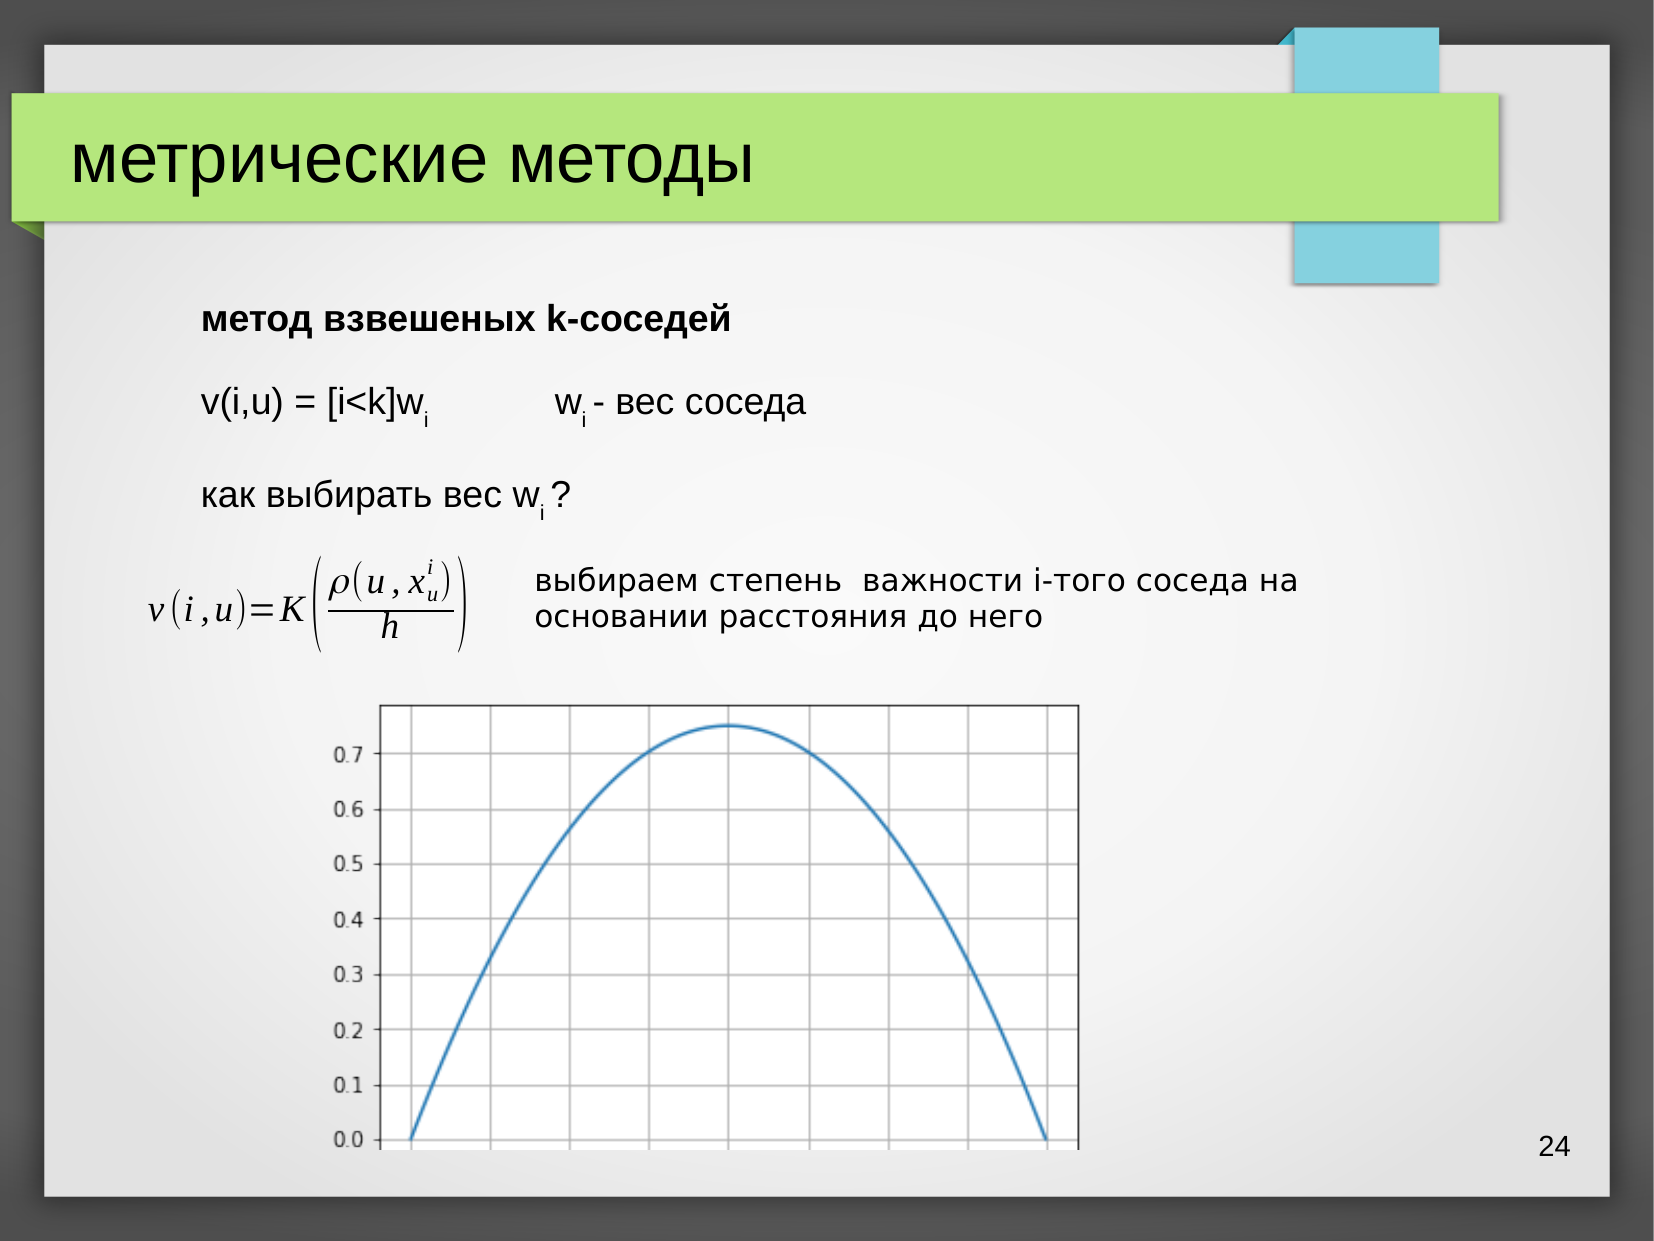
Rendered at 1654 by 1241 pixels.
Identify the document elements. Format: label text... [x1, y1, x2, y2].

chart [141, 554, 476, 656]
text_box выбираем степень важности i-того соседа на основании расстояния до него [519, 555, 1453, 662]
text_box метод взвешеных k-соседей v(i,u) = [i<k]wi wi - вес соседа как выбирать вес wi ? [200, 267, 934, 555]
picture [0, 0, 1654, 1241]
title метрические методы [70, 118, 1205, 199]
